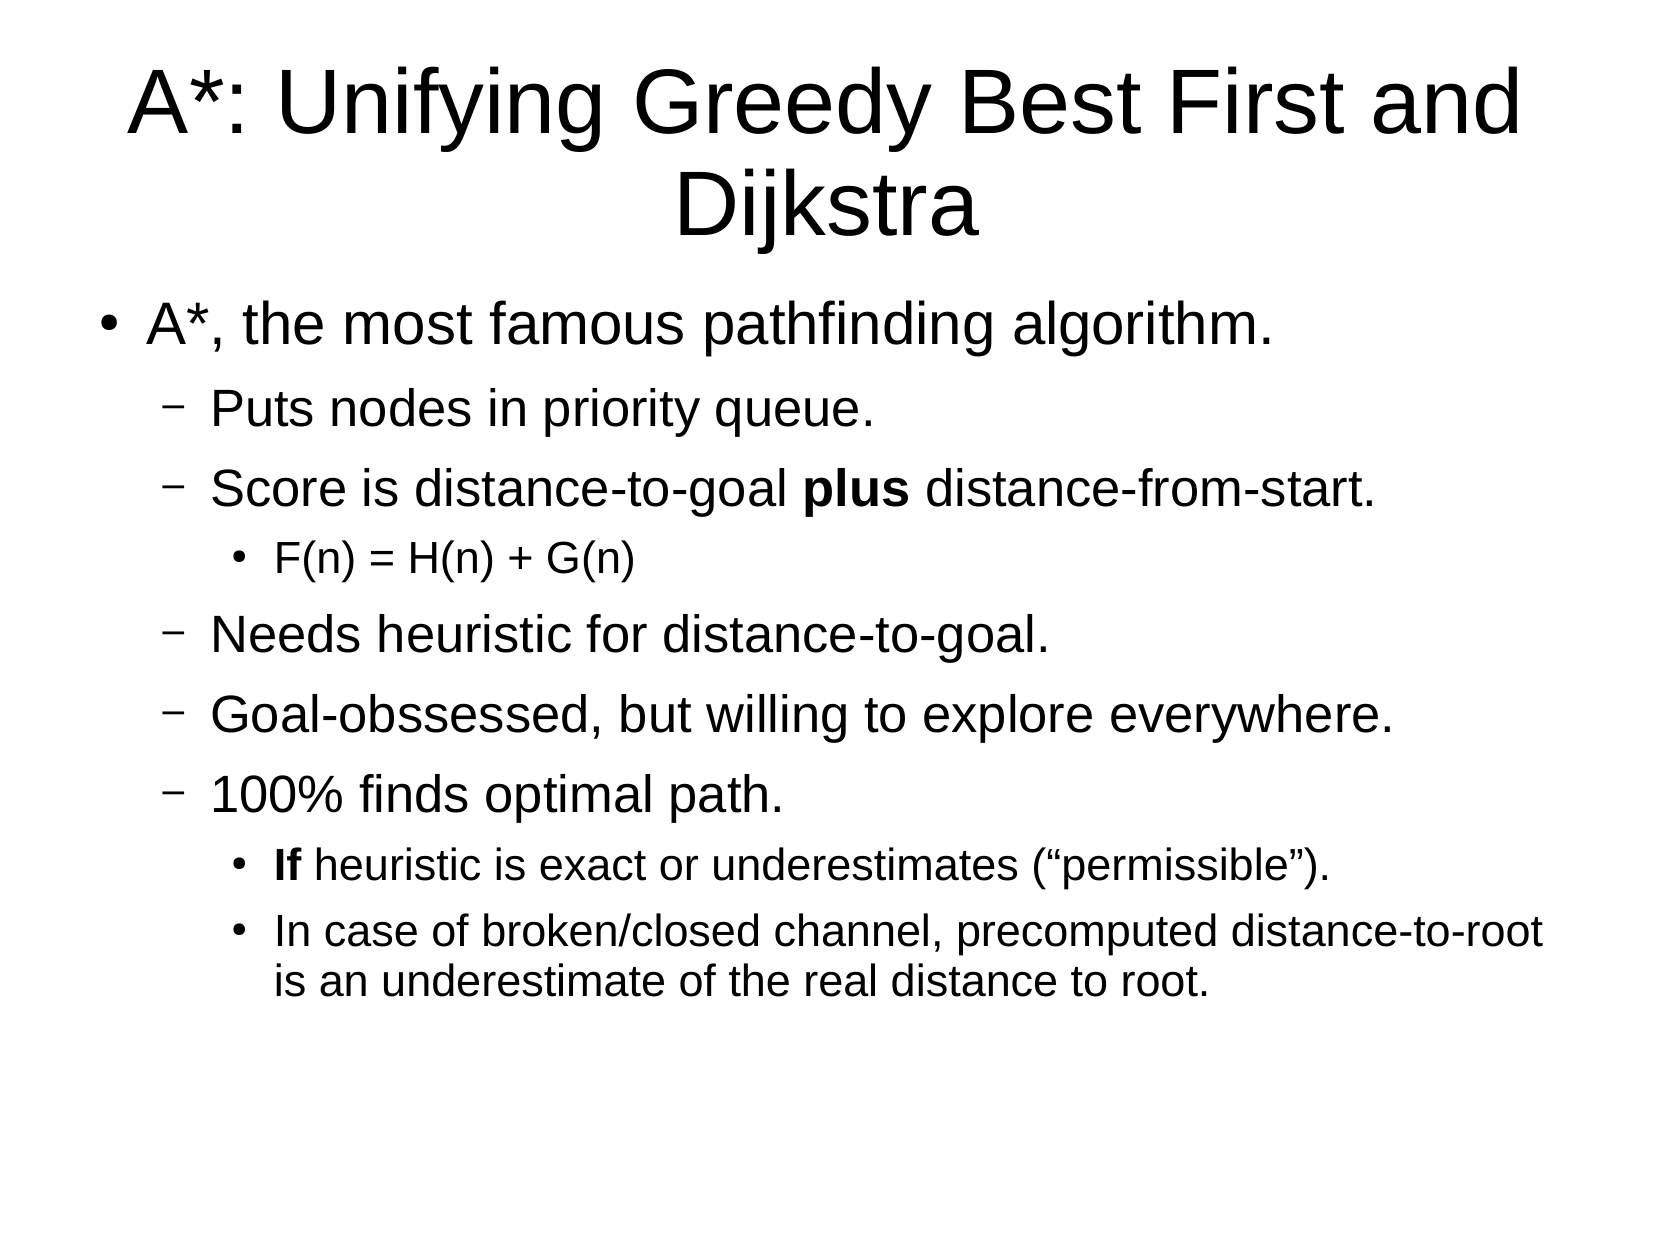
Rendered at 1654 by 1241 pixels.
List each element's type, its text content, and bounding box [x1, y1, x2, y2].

list A*, the most famous pathfinding algorithm. Puts nodes in priority queue. Score is distance-to-goal plus distance-from-start. F(n) = H(n) + G(n) Needs heuristic for distance-to-goal. Goal-obssessed, but willing to explore everywhere. 100% finds optimal path. If heuristic is exact or underestimates (“permissible”). In case of broken/closed channel, precomputed distance-to-root is an underestimate of the real distance to root. [82, 290, 1571, 1010]
title A*: Unifying Greedy Best First and Dijkstra [82, 49, 1571, 257]
